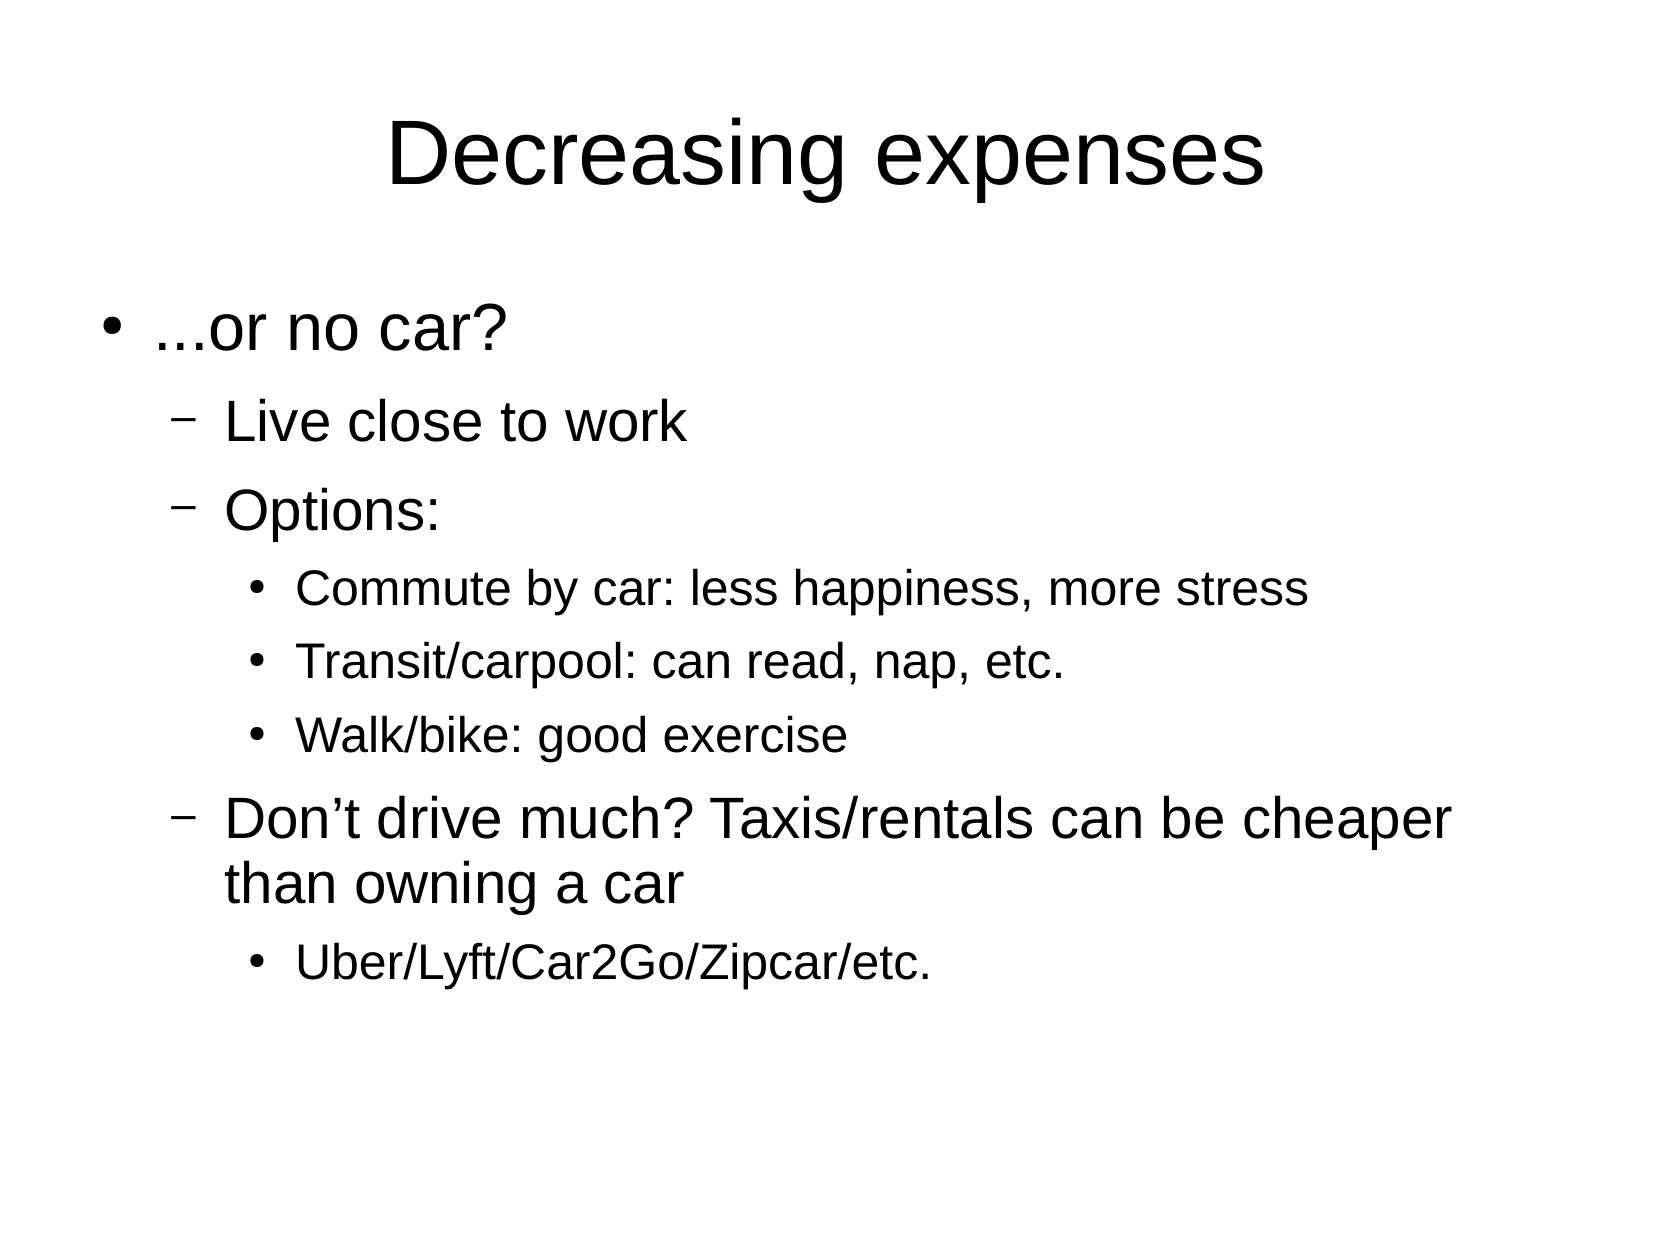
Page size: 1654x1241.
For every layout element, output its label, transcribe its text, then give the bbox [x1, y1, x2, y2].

list ...or no car? Live close to work Options: Commute by car: less happiness, more stress Transit/carpool: can read, nap, etc. Walk/bike: good exercise Don’t drive much? Taxis/rentals can be cheaper than owning a car Uber/Lyft/Car2Go/Zipcar/etc. [82, 290, 1571, 1201]
title Decreasing expenses [82, 49, 1571, 257]
